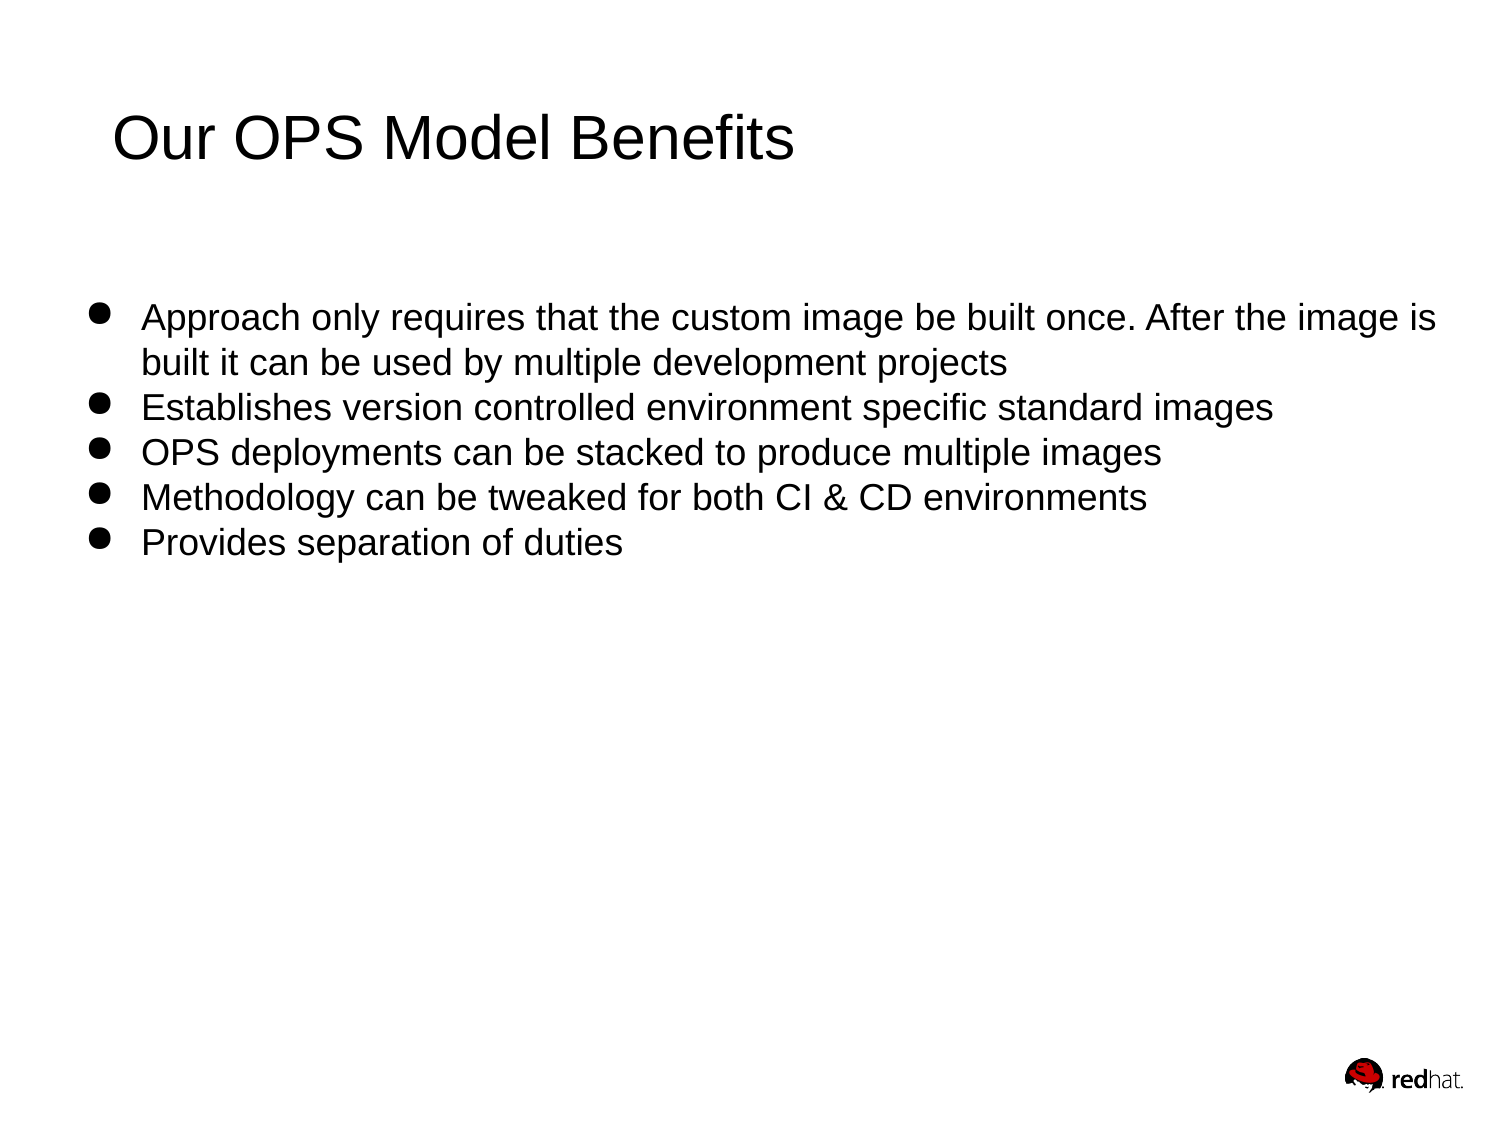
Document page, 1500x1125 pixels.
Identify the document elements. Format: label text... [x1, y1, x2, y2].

text_box Approach only requires that the custom image be built once. After the image is built it can be used by multiple development projects Establishes version controlled environment specific standard images OPS deployments can be stacked to produce multiple images Methodology can be tweaked for both CI & CD environments Provides separation of duties [51, 277, 1454, 960]
text_box Our OPS Model Benefits [112, 16, 1388, 254]
picture [1345, 1058, 1463, 1097]
